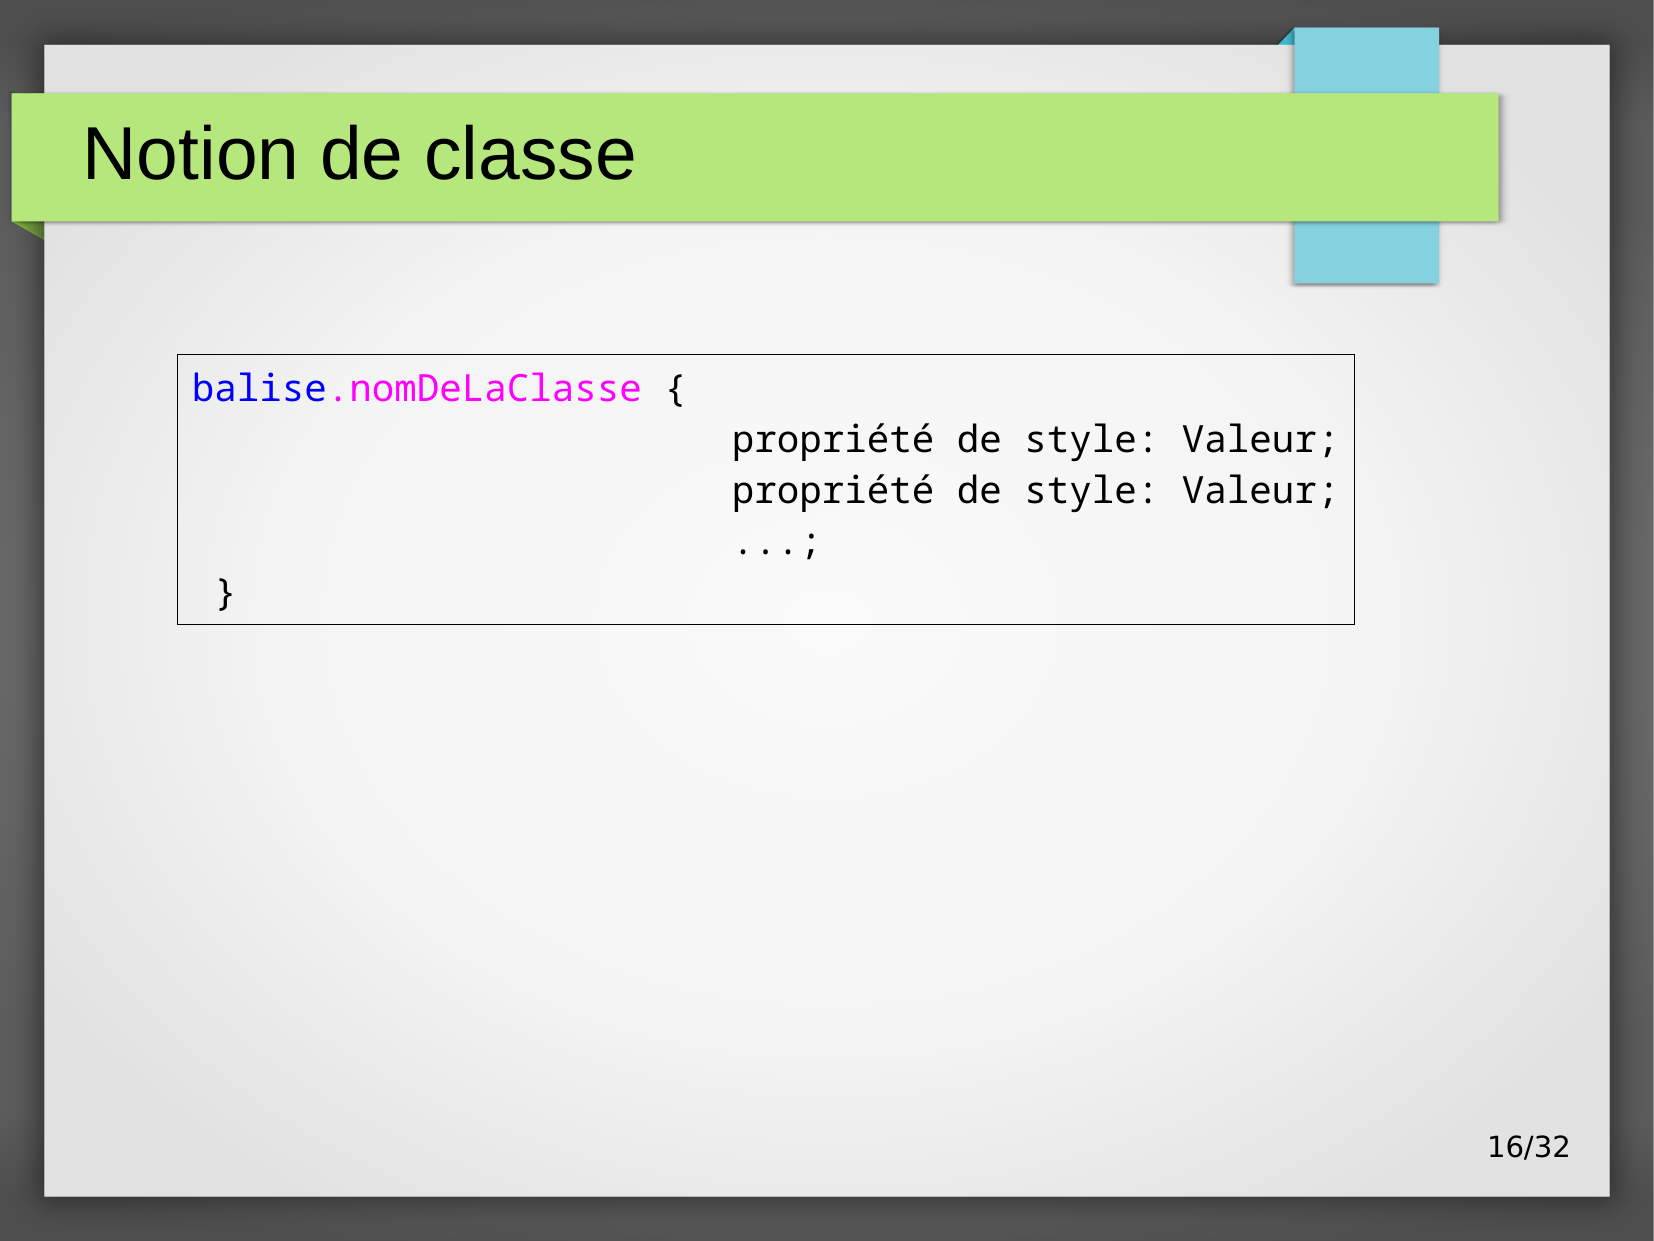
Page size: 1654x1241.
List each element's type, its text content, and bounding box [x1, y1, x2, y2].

text_box balise.nomDeLaClasse { propriété de style: Valeur; propriété de style: Valeur; ...; } [177, 354, 1355, 587]
title Notion de classe [82, 94, 1264, 213]
picture [0, 0, 1654, 1241]
